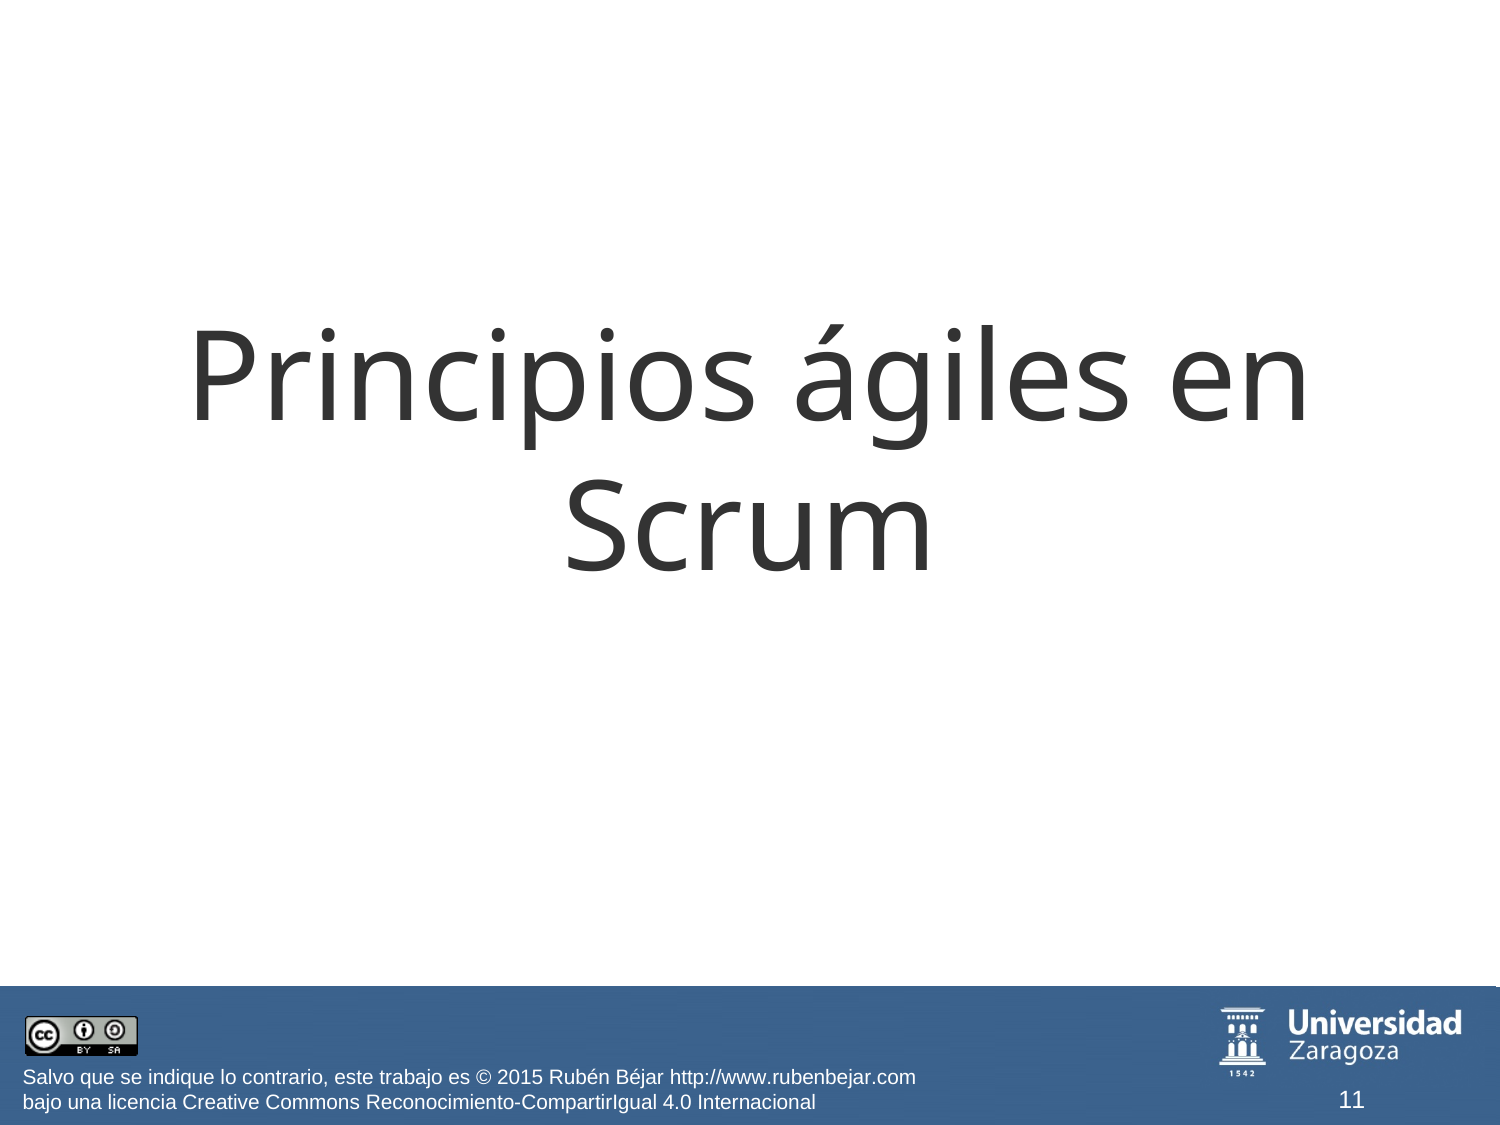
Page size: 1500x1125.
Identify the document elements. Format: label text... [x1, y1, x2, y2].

text_box Principios ágiles en Scrum [169, 307, 1331, 585]
picture [0, 986, 1500, 1125]
